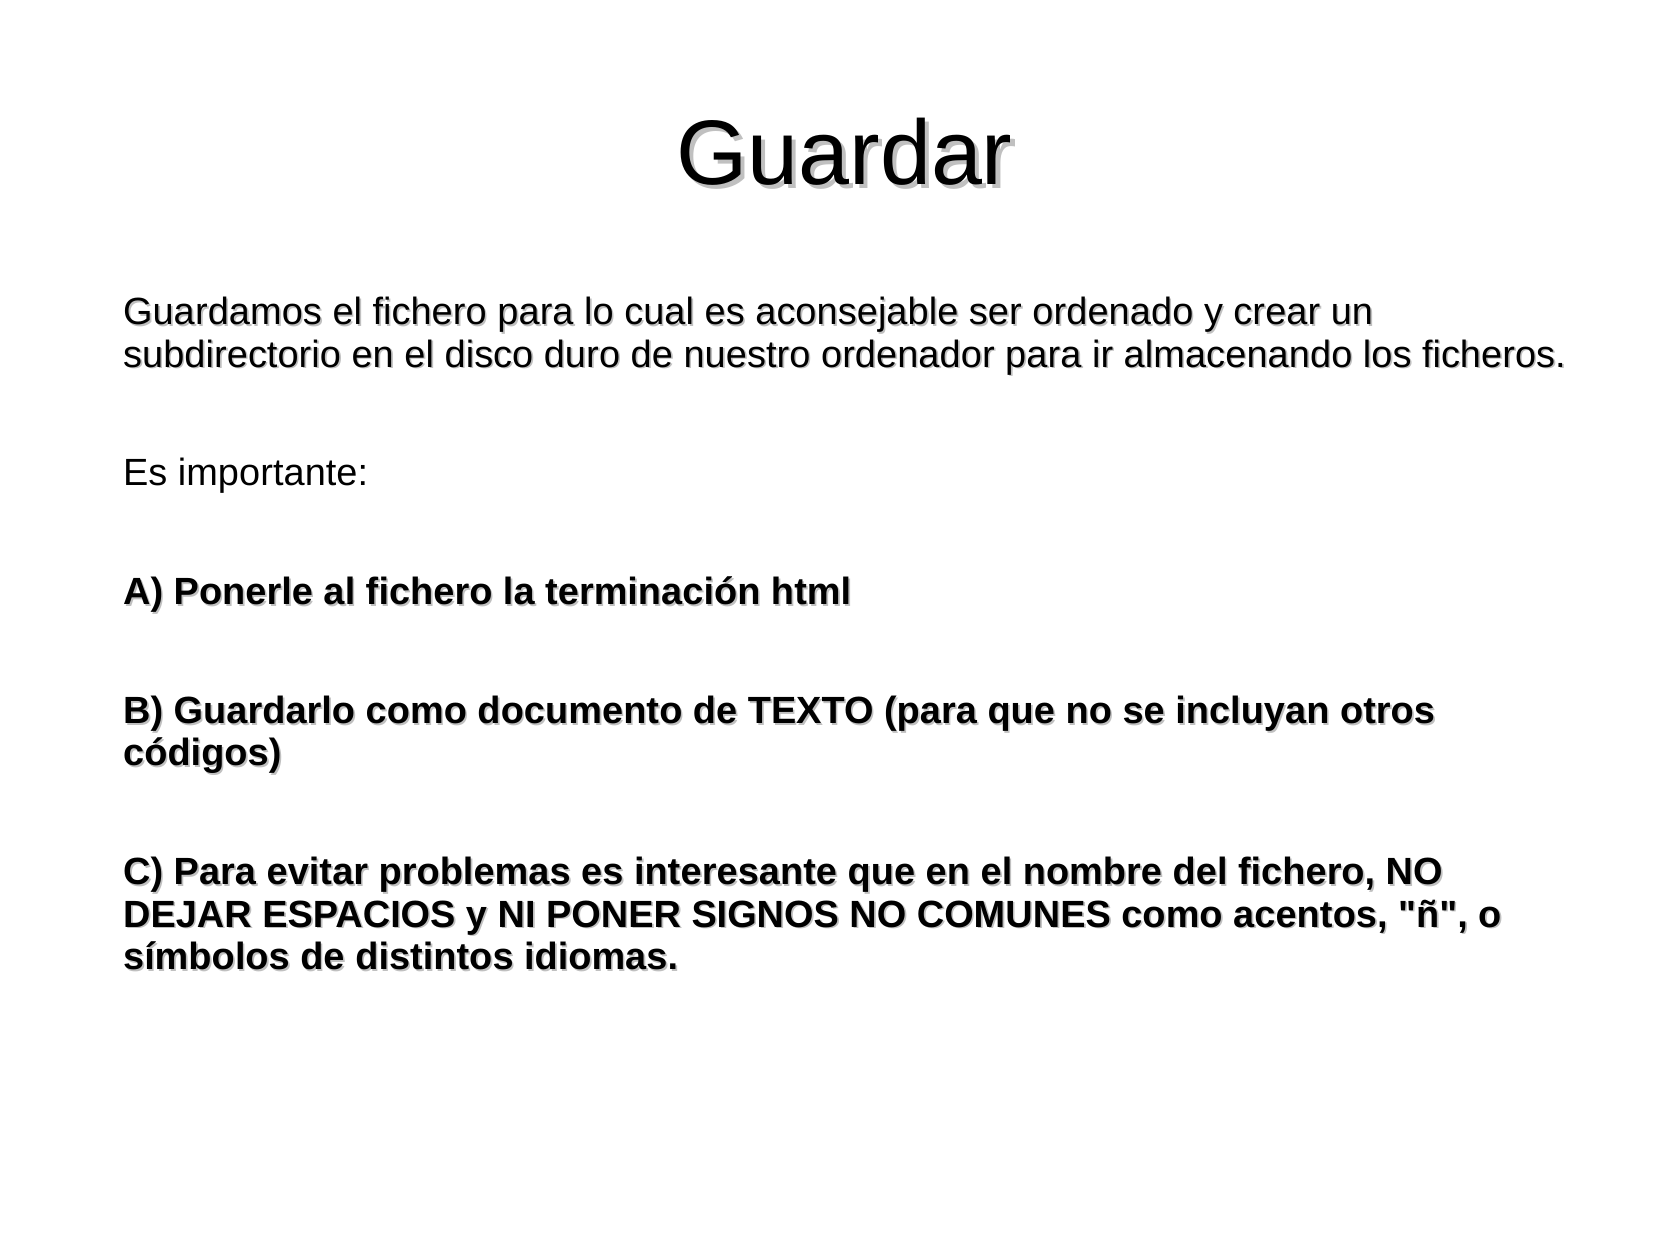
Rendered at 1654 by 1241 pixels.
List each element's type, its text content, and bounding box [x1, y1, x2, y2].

title Guardar [82, 49, 1571, 257]
list Guardamos el fichero para lo cual es aconsejable ser ordenado y crear un subdirectorio en el disco duro de nuestro ordenador para ir almacenando los ficheros. Es importante: A) Ponerle al fichero la terminación html B) Guardarlo como documento de TEXTO (para que no se incluyan otros códigos) C) Para evitar problemas es interesante que en el nombre del fichero, NO DEJAR ESPACIOS y NI PONER SIGNOS NO COMUNES como acentos, "ñ", o símbolos de distintos idiomas. [82, 290, 1571, 1010]
